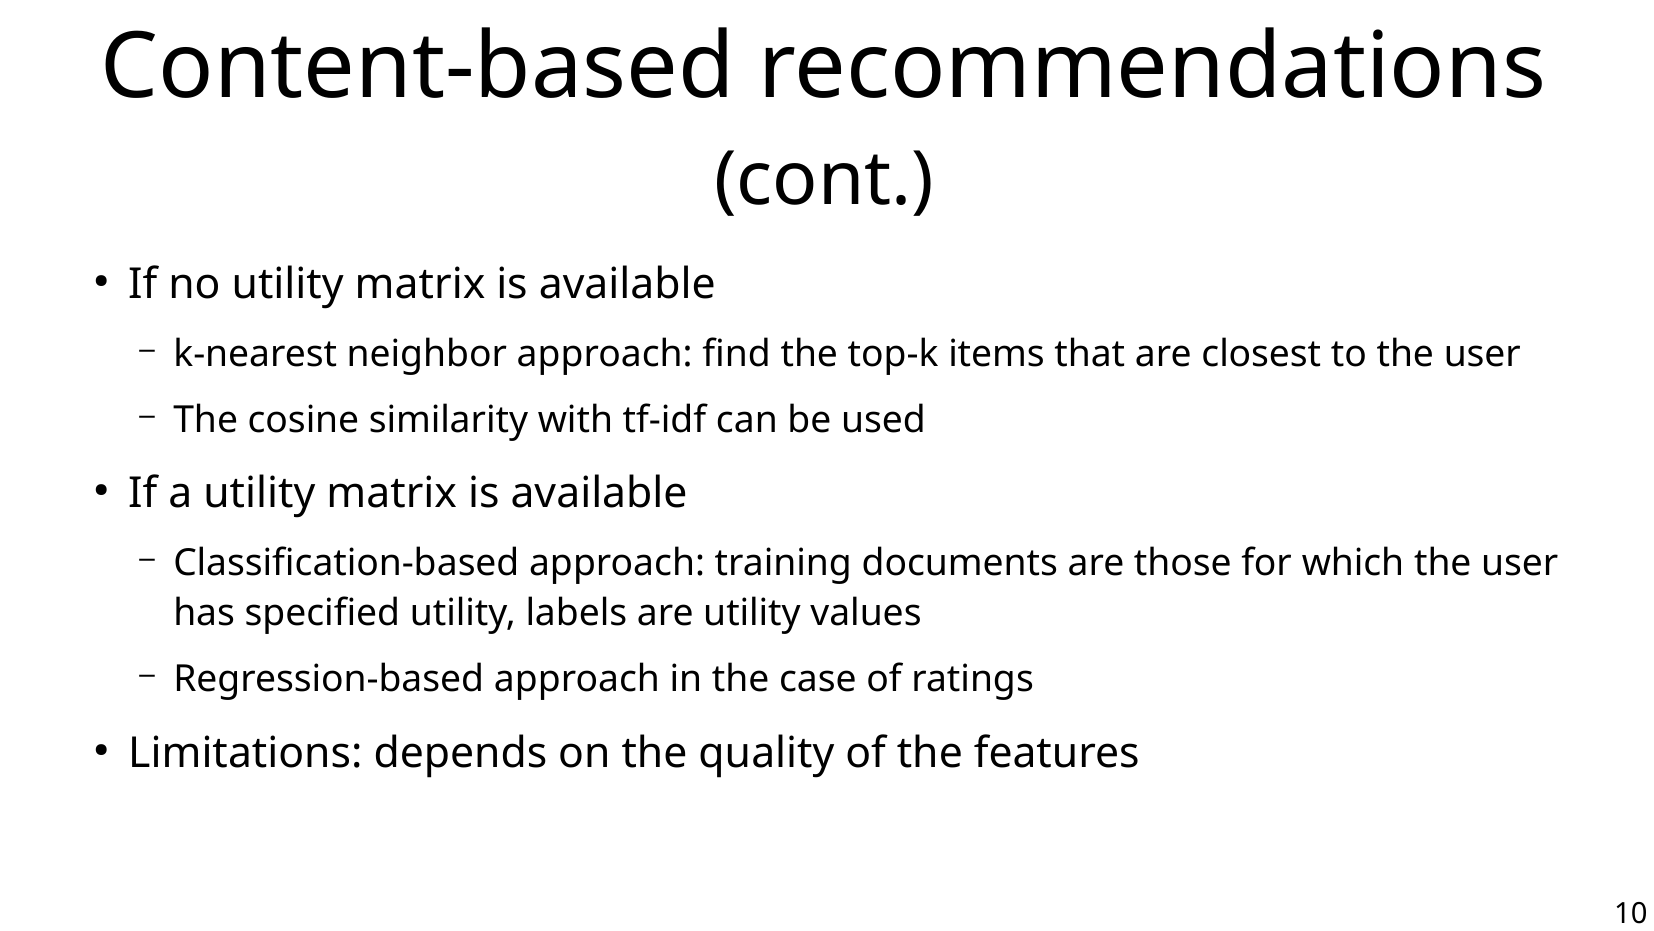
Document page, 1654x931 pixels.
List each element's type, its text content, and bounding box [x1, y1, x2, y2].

list If no utility matrix is available k-nearest neighbor approach: find the top-k items that are closest to the user The cosine similarity with tf-idf can be used If a utility matrix is available Classification-based approach: training documents are those for which the user has specified utility, labels are utility values Regression-based approach in the case of ratings Limitations: depends on the quality of the features [82, 253, 1571, 793]
title Content-based recommendations (cont.) [0, 1, 1650, 226]
